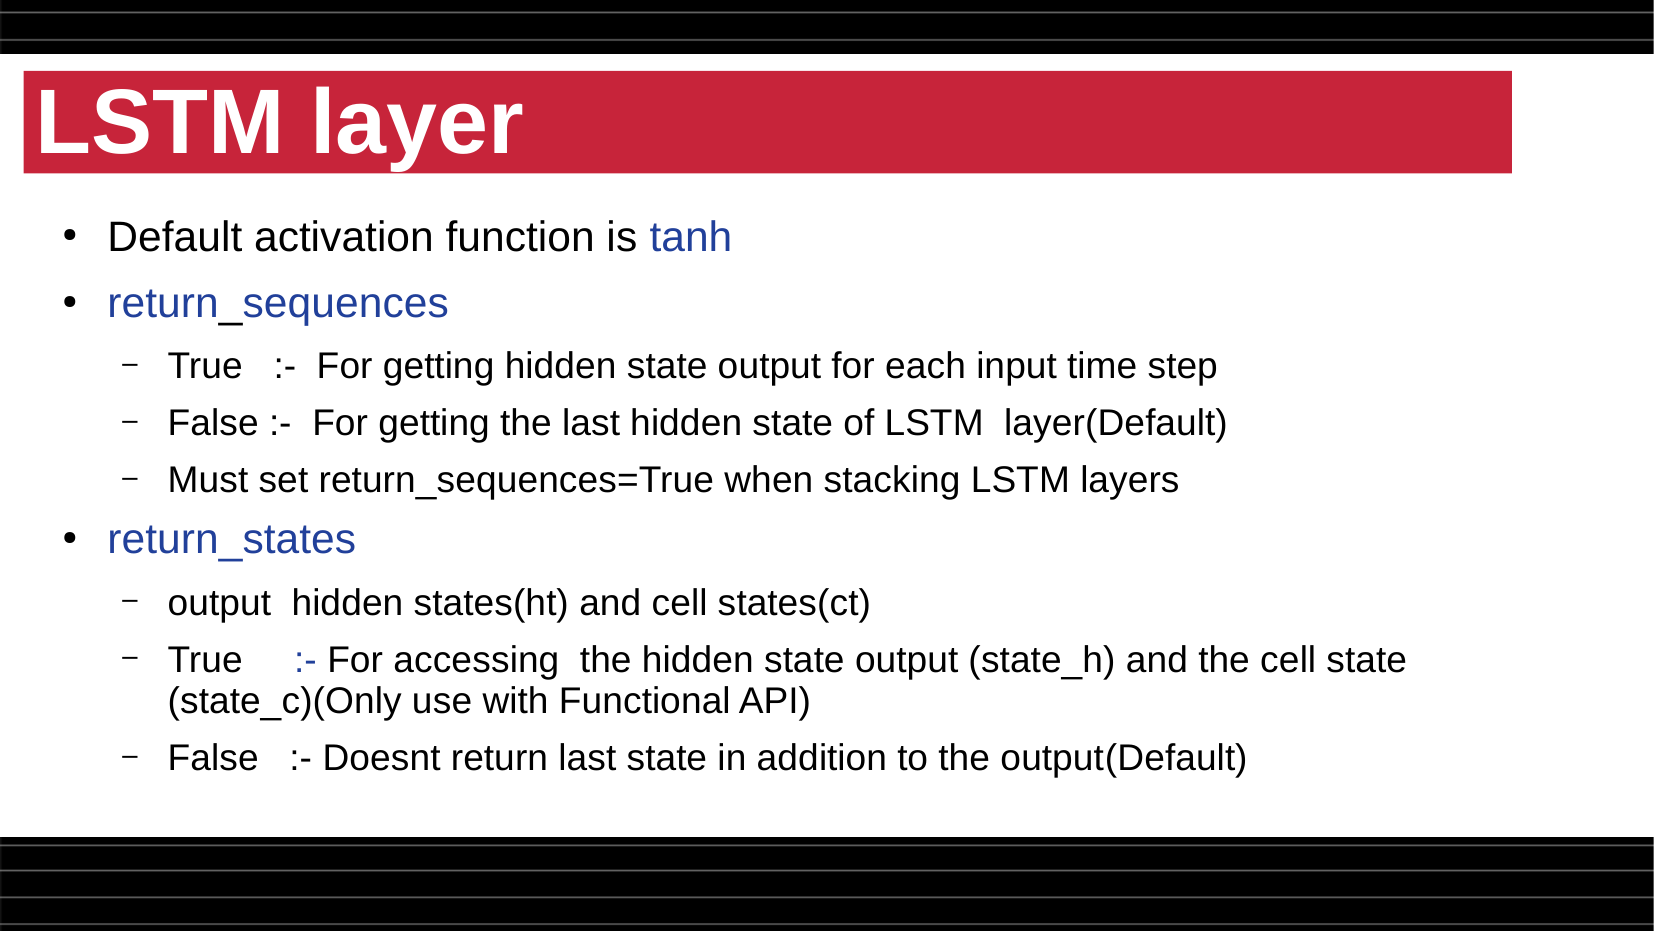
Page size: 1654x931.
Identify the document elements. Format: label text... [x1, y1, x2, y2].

picture [0, 0, 1654, 54]
picture [0, 837, 1654, 931]
list Default activation function is tanh return_sequences True :- For getting hidden state output for each input time step False :- For getting the last hidden state of LSTM layer(Default) Must set return_sequences=True when stacking LSTM layers return_states output hidden states(ht) and cell states(ct) True :- For accessing the hidden state output (state_h) and the cell state (state_c)(Only use with Functional API) False :- Doesnt return last state in addition to the output(Default) [47, 212, 1512, 780]
title LSTM layer [23, 70, 1512, 174]
